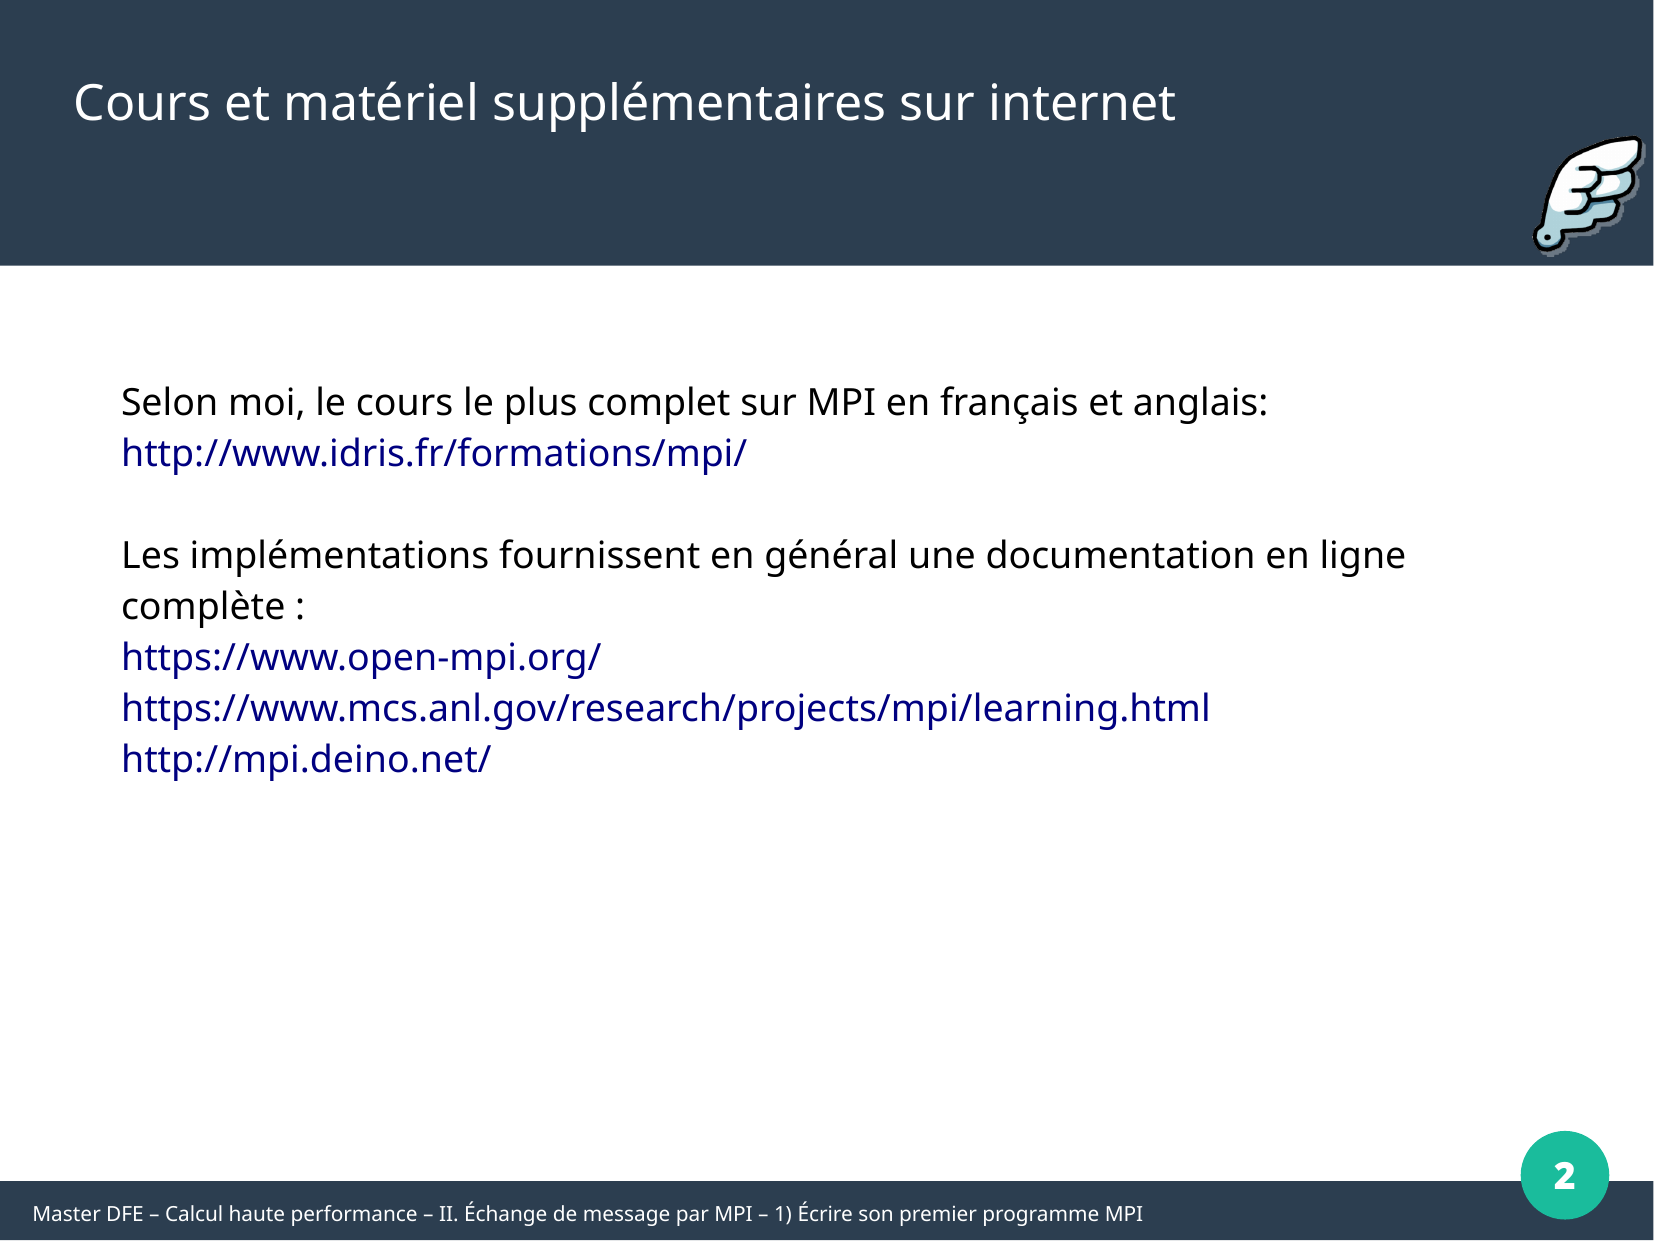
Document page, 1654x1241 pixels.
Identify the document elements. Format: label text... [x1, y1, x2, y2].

text_box Master DFE – Calcul haute performance – II. Échange de message par MPI – 1) Écrire son premier programme MPI [17, 1191, 1436, 1235]
picture [1529, 134, 1646, 253]
text_box Selon moi, le cours le plus complet sur MPI en français et anglais: http://www.idris.fr/formations/mpi/ Les implémentations fournissent en général une documentation en ligne complète : https://www.open-mpi.org/ https://www.mcs.anl.gov/research/projects/mpi/learning.html http://mpi.deino.net/ [106, 367, 1607, 840]
text_box Cours et matériel supplémentaires sur internet [59, 59, 1477, 142]
